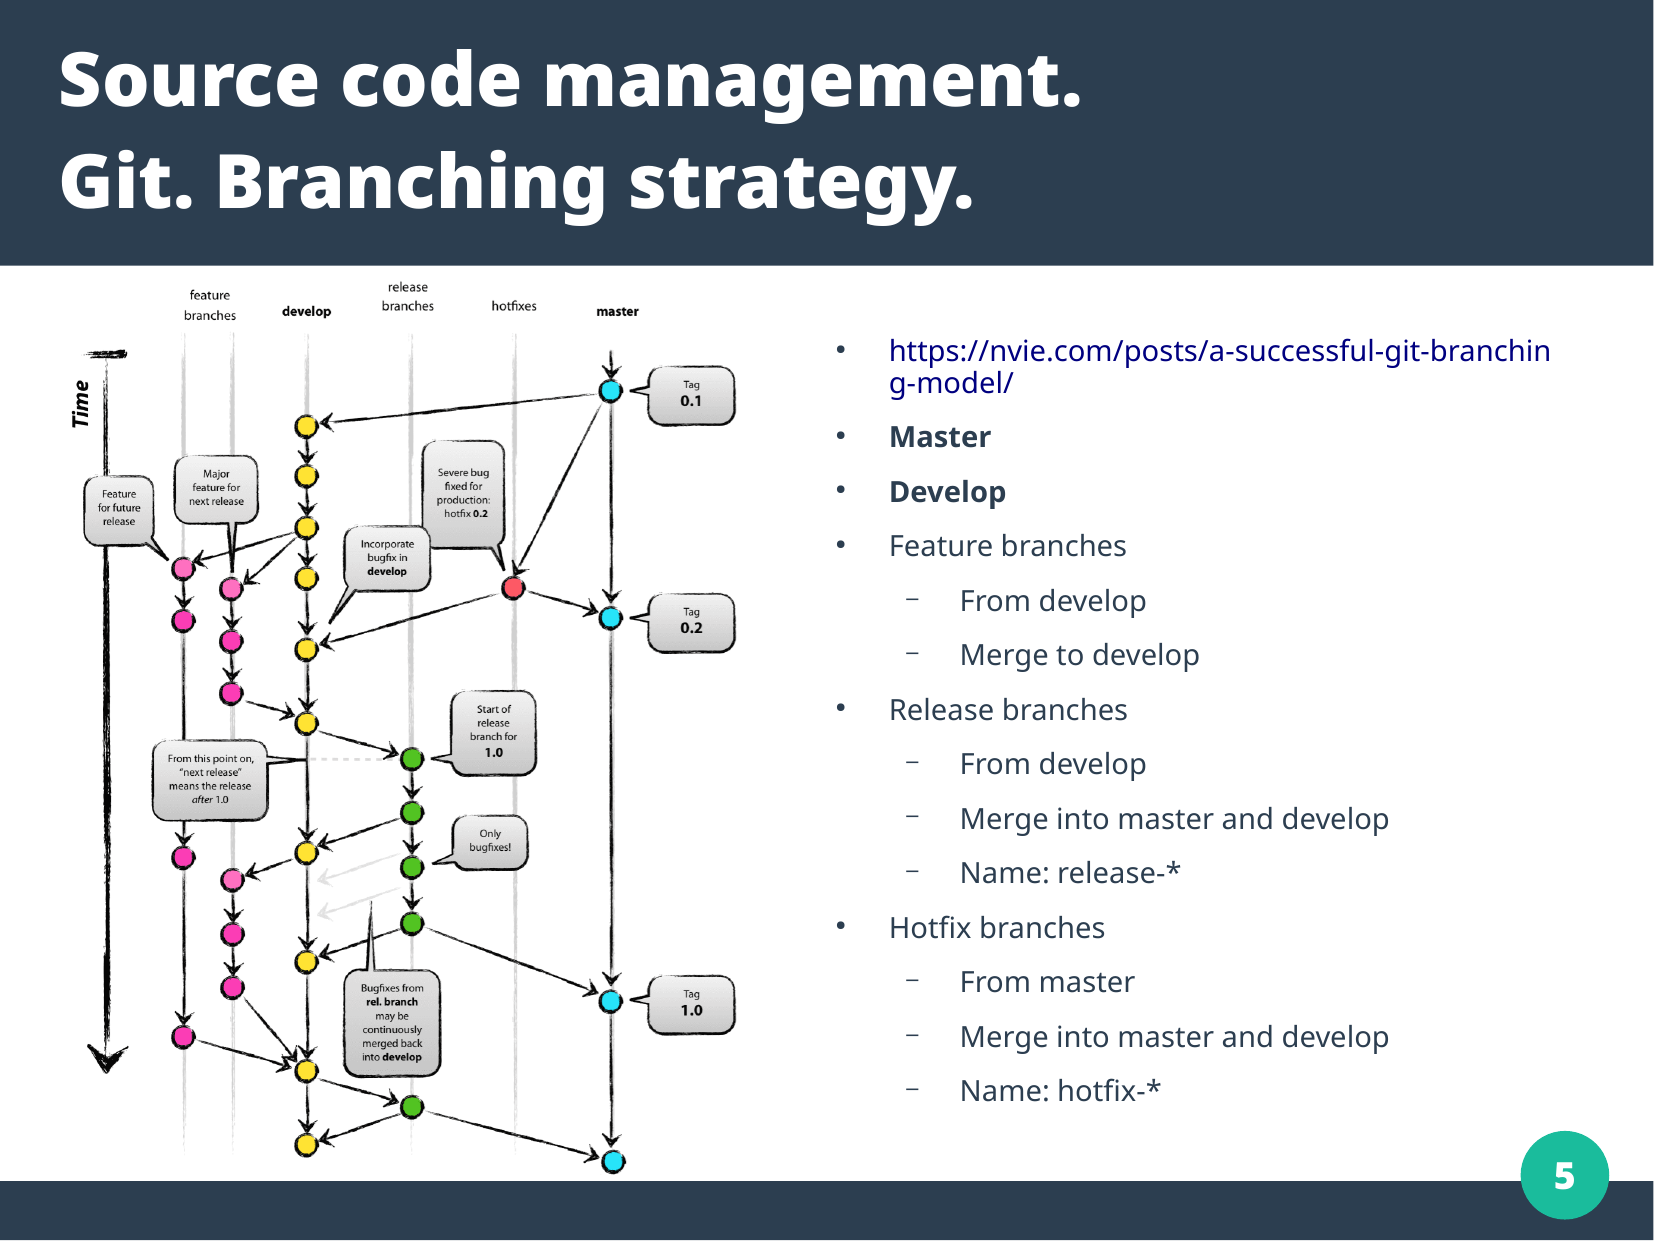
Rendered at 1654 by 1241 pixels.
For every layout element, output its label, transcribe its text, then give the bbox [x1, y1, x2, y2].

list https://nvie.com/posts/a-successful-git-branching-model/ Master Develop Feature branches From develop Merge to develop Release branches From develop Merge into master and develop Name: release-* Hotfix branches From master Merge into master and develop Name: hotfix-* [817, 330, 1568, 1126]
title Source code management. Git. Branching strategy. [59, 49, 1595, 207]
picture [61, 275, 745, 1181]
